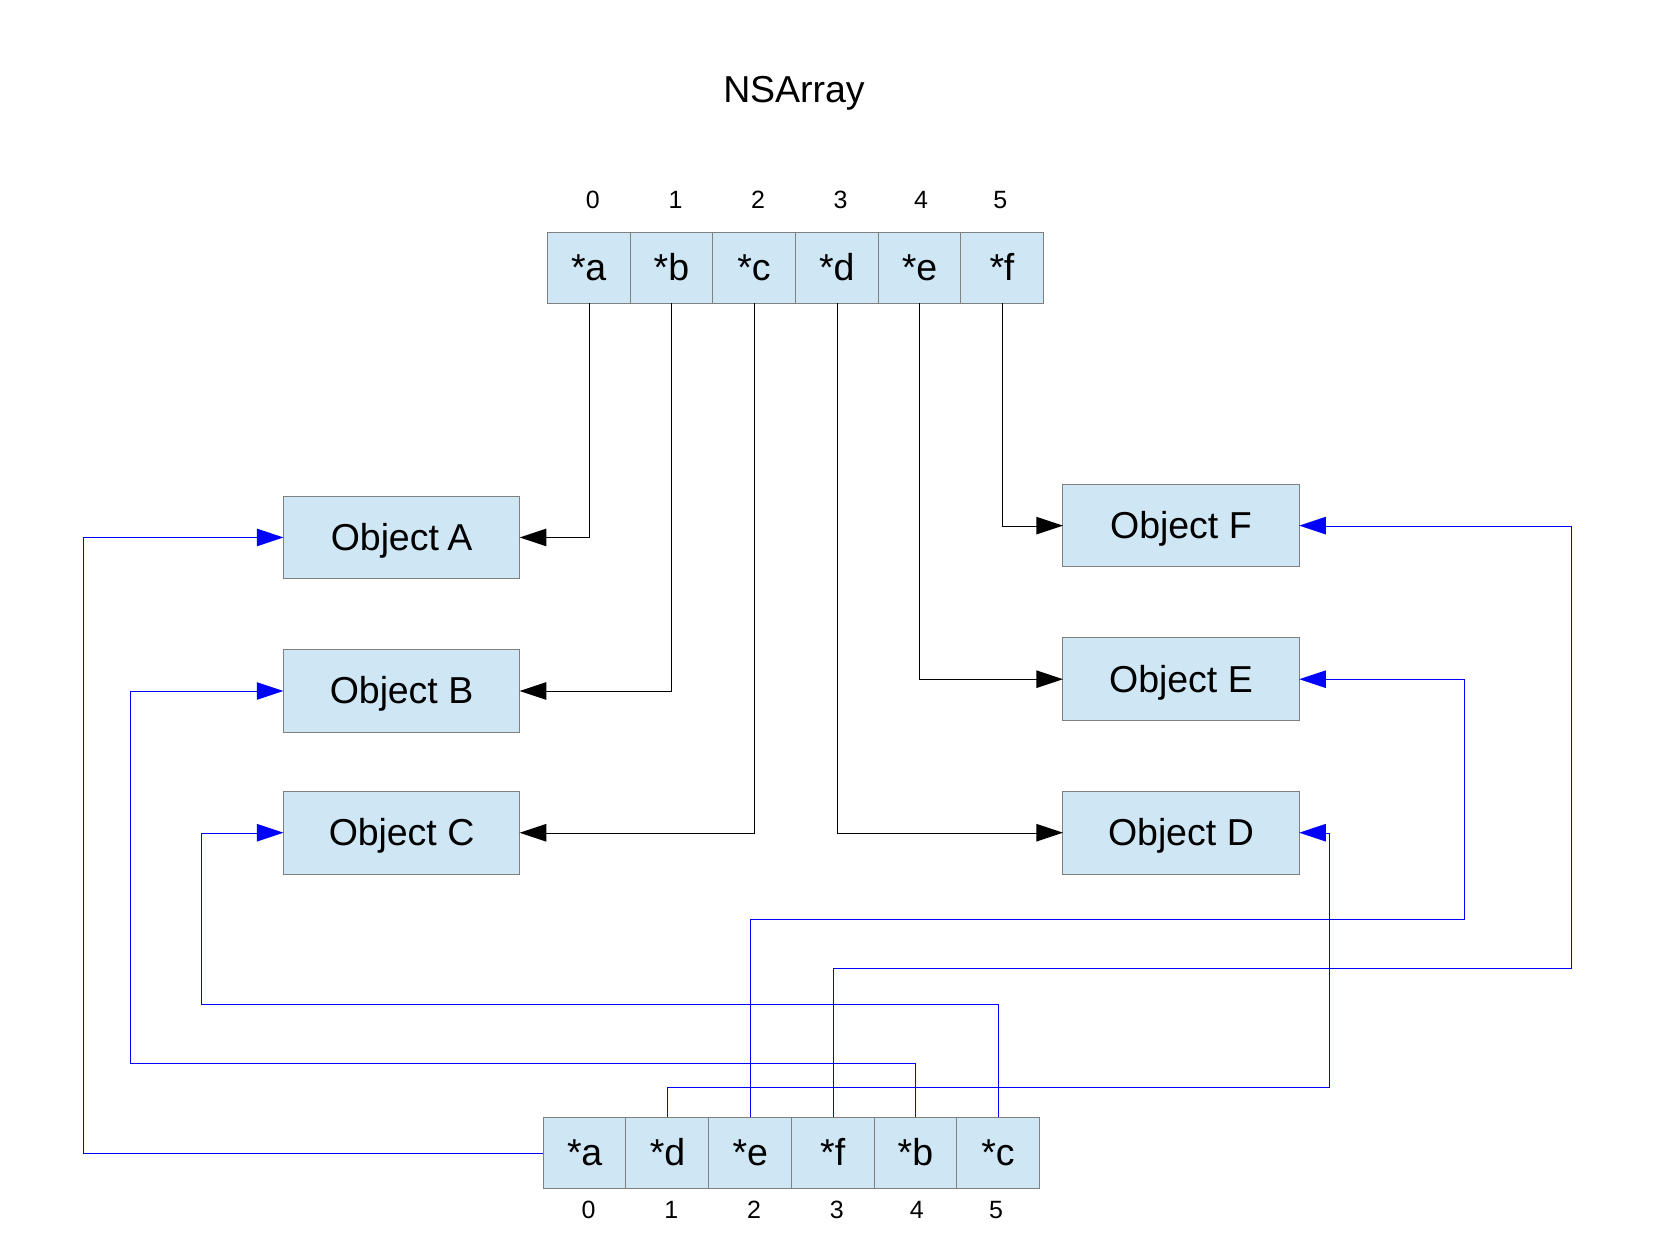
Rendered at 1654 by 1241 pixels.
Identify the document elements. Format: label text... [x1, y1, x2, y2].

text_box *d [795, 232, 878, 304]
text_box *b [630, 232, 712, 304]
text_box 4 [899, 177, 944, 221]
text_box Object E [1062, 637, 1300, 721]
text_box 3 [819, 177, 863, 221]
text_box *a [543, 1117, 625, 1189]
text_box *e [878, 232, 960, 304]
text_box *b [874, 1117, 956, 1189]
text_box *c [712, 232, 795, 304]
text_box 4 [895, 1188, 939, 1231]
text_box *d [625, 1117, 708, 1189]
text_box 2 [732, 1188, 776, 1231]
text_box Object B [283, 649, 520, 733]
text_box 1 [653, 177, 698, 221]
text_box *c [956, 1117, 1040, 1189]
text_box 3 [814, 1188, 859, 1231]
text_box 5 [978, 177, 1023, 221]
text_box 1 [649, 1188, 694, 1231]
text_box Object D [1062, 791, 1300, 875]
text_box NSArray [708, 61, 881, 119]
text_box *f [791, 1117, 874, 1189]
text_box *e [708, 1117, 791, 1189]
text_box 0 [566, 1188, 611, 1231]
text_box *f [960, 232, 1044, 304]
text_box Object C [283, 791, 520, 875]
text_box 5 [974, 1188, 1019, 1231]
text_box Object F [1062, 484, 1300, 567]
text_box 2 [736, 177, 781, 221]
text_box Object A [283, 496, 520, 579]
text_box 0 [571, 177, 615, 221]
text_box *a [547, 232, 630, 304]
